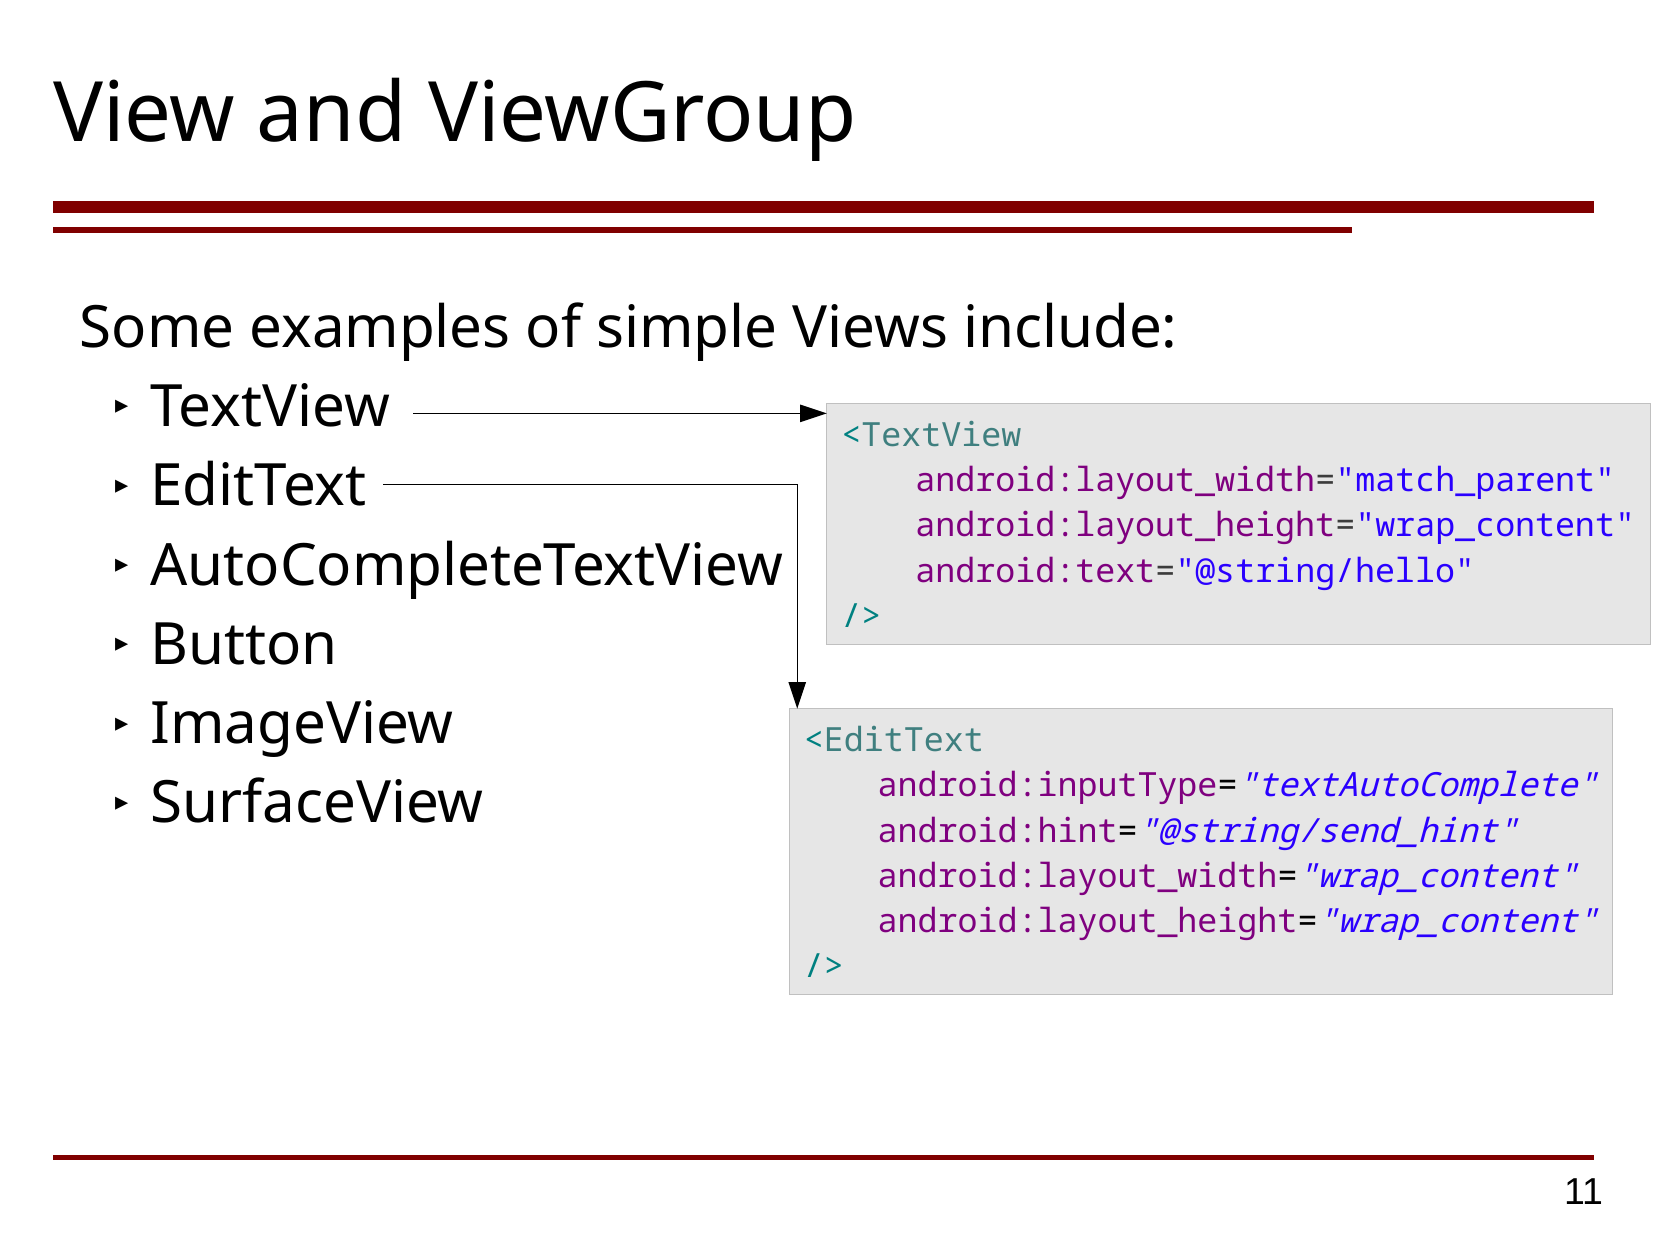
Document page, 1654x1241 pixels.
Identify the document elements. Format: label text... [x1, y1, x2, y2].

text_box <EditText android:inputType="textAutoComplete" android:hint="@string/send_hint" android:layout_width="wrap_content" android:layout_height="wrap_content" /> [789, 708, 1613, 973]
text_box <TextView android:layout_width="match_parent" android:layout_height="wrap_content" android:text="@string/hello" /> [826, 403, 1650, 626]
text_box Some examples of simple Views include: TextView EditText AutoCompleteTextView Button ImageView SurfaceView [64, 277, 1152, 839]
subtitle View and ViewGroup [53, 48, 1542, 172]
text_box <número> [35, 1163, 1654, 1221]
